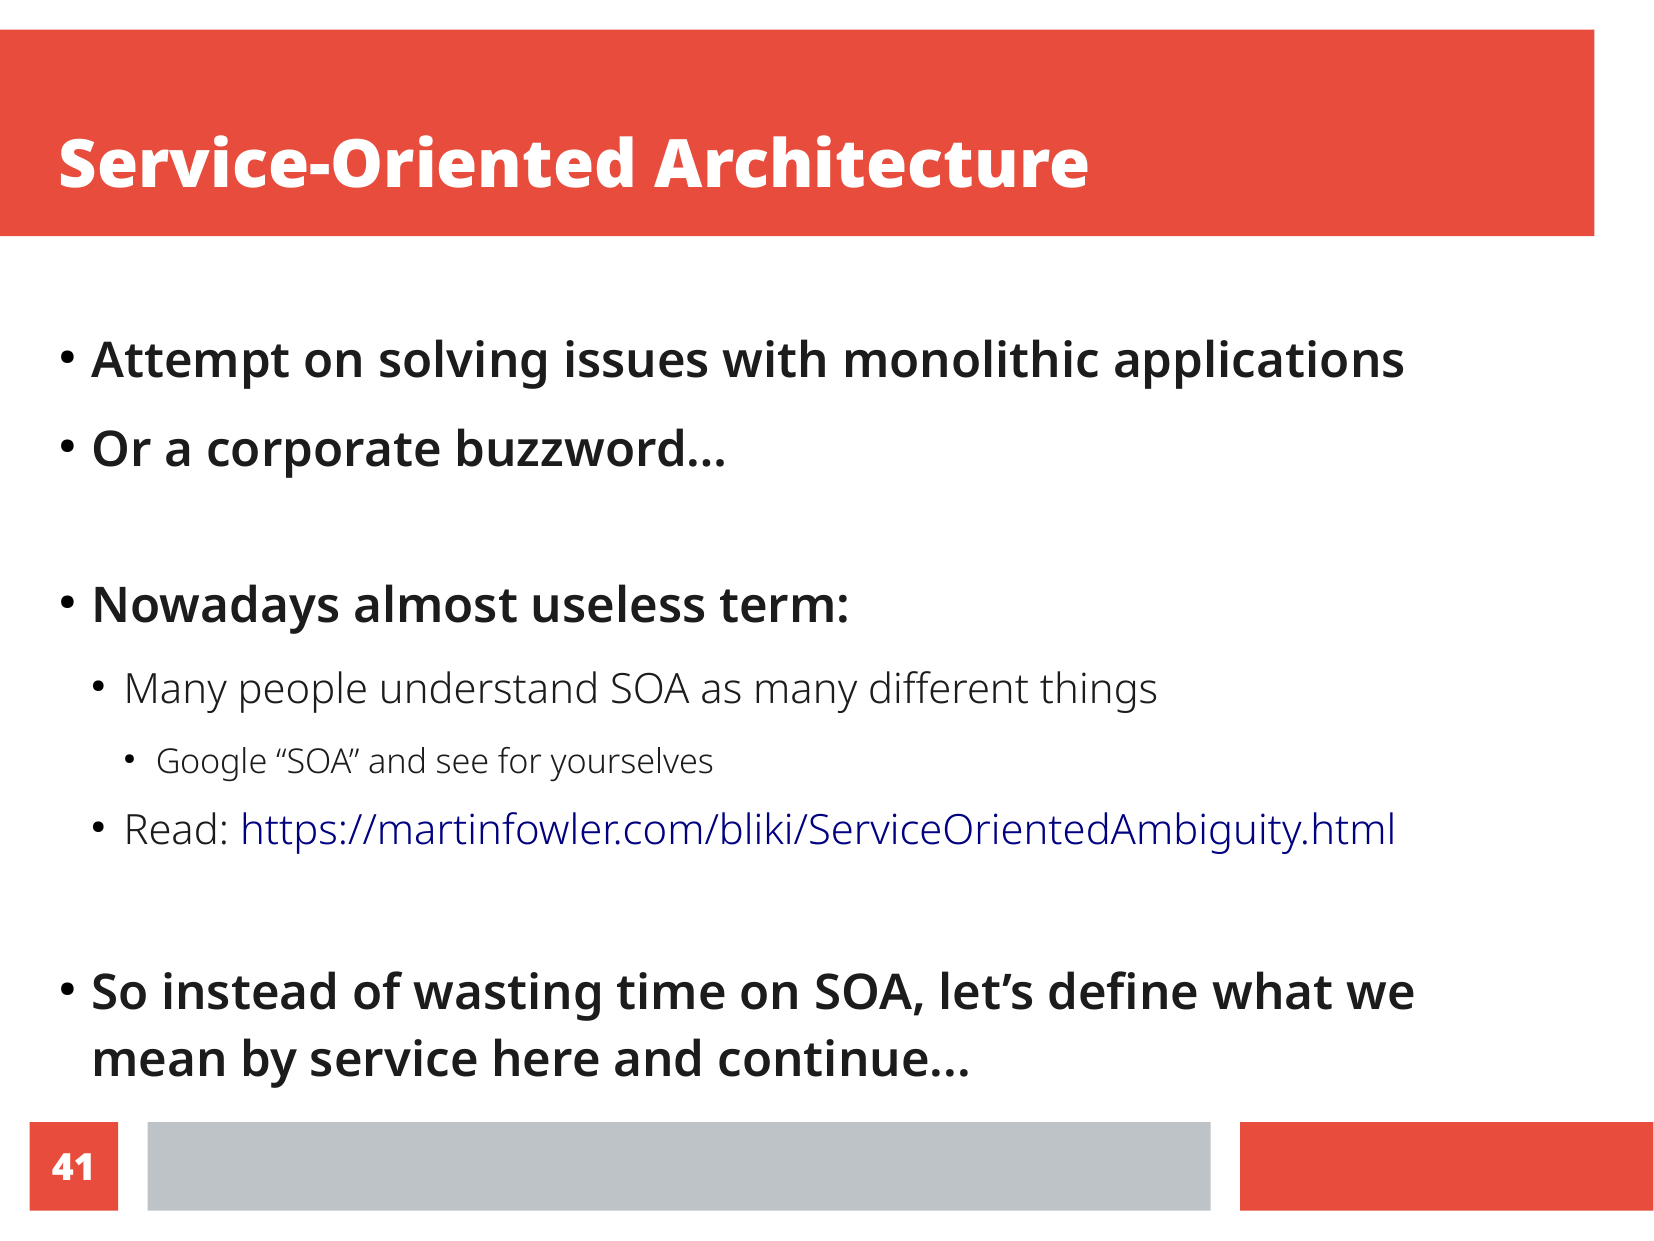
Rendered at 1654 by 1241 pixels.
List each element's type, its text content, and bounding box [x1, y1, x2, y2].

list Attempt on solving issues with monolithic applications Or a corporate buzzword… Nowadays almost useless term: Many people understand SOA as many different things Google “SOA” and see for yourselves Read: https://martinfowler.com/bliki/ServiceOrientedAmbiguity.html So instead of wasting time on SOA, let’s define what we mean by service here and continue... [59, 324, 1565, 1093]
title Service-Oriented Architecture [59, 59, 1595, 207]
